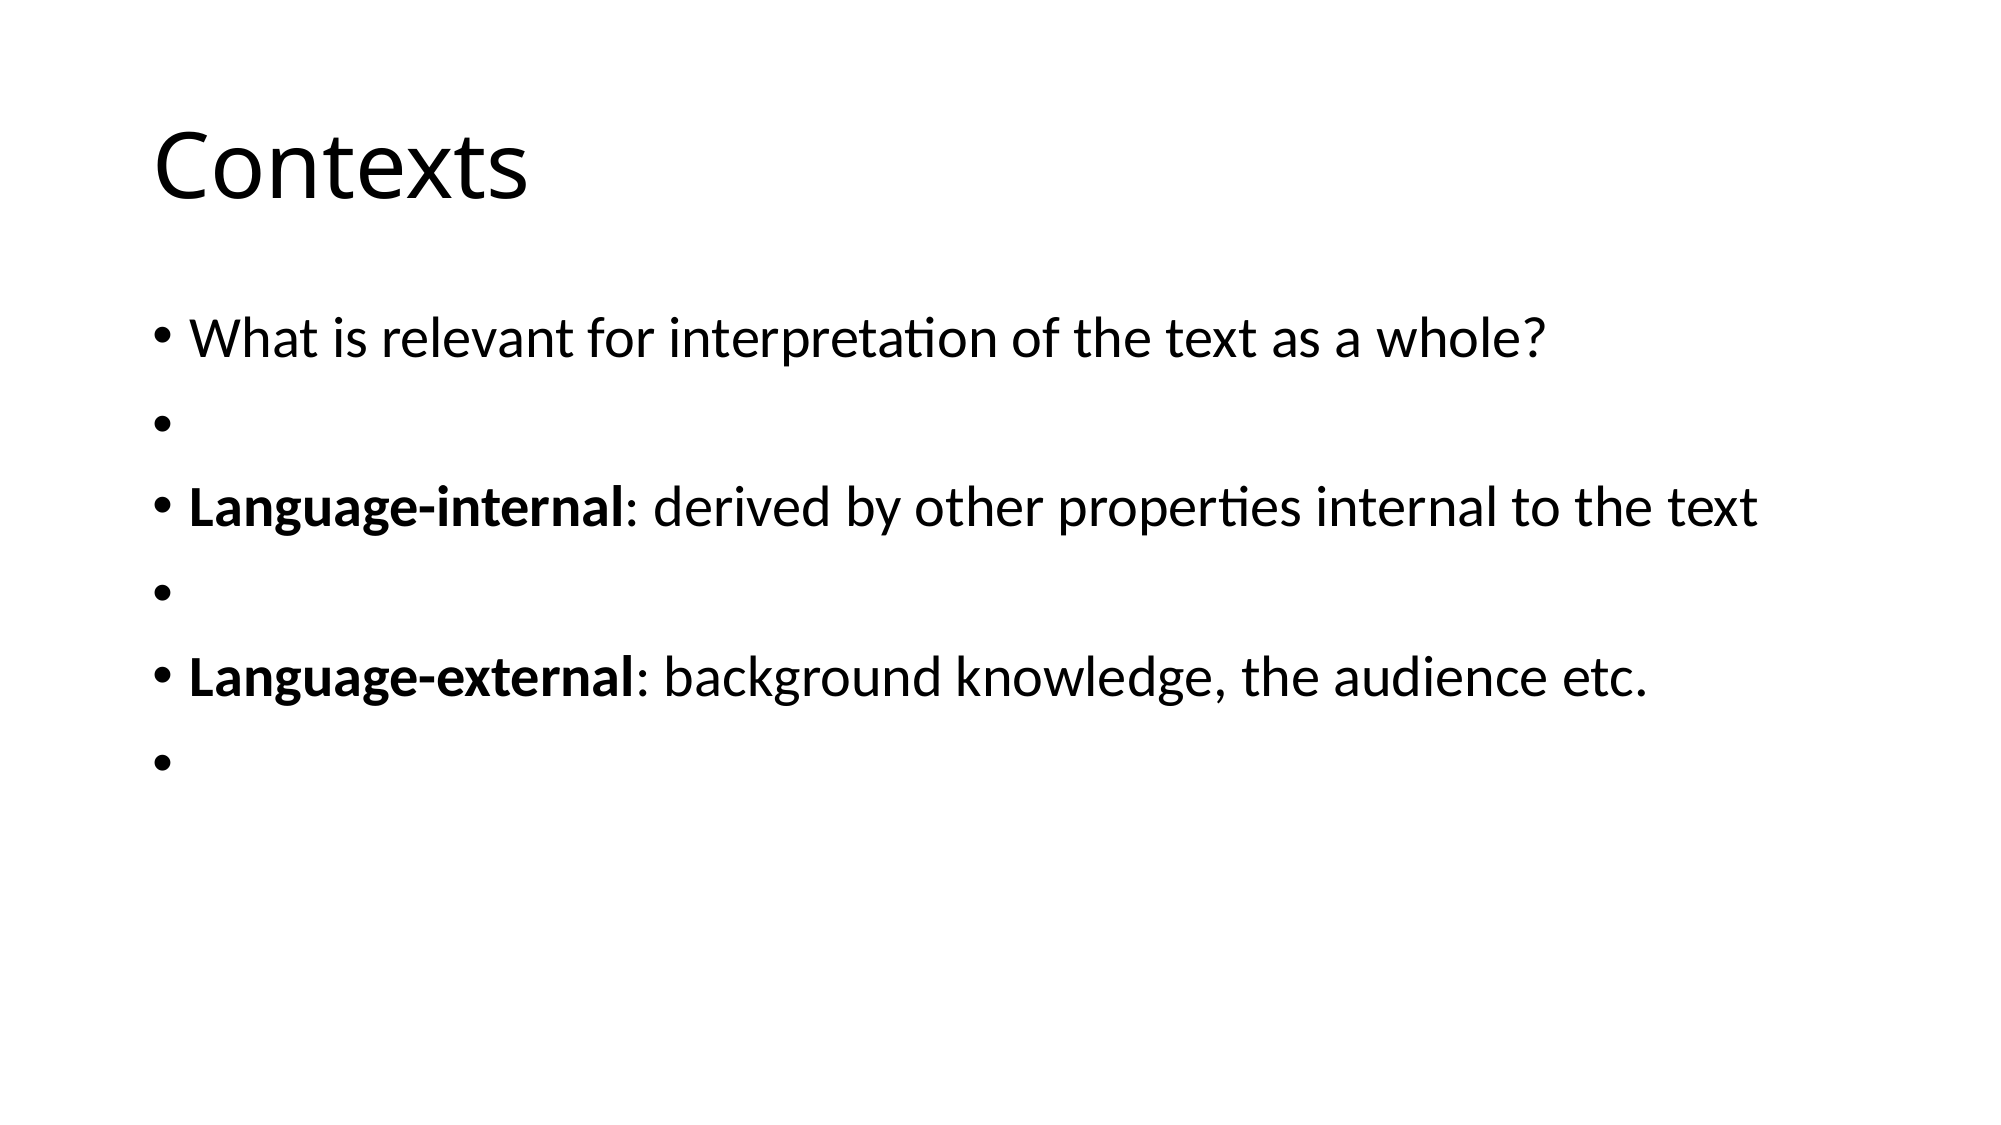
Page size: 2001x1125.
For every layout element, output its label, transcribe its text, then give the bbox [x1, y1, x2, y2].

title Contexts [137, 59, 1863, 278]
list What is relevant for interpretation of the text as a whole? Language-internal: derived by other properties internal to the text Language-external: background knowledge, the audience etc. [137, 299, 1863, 1014]
